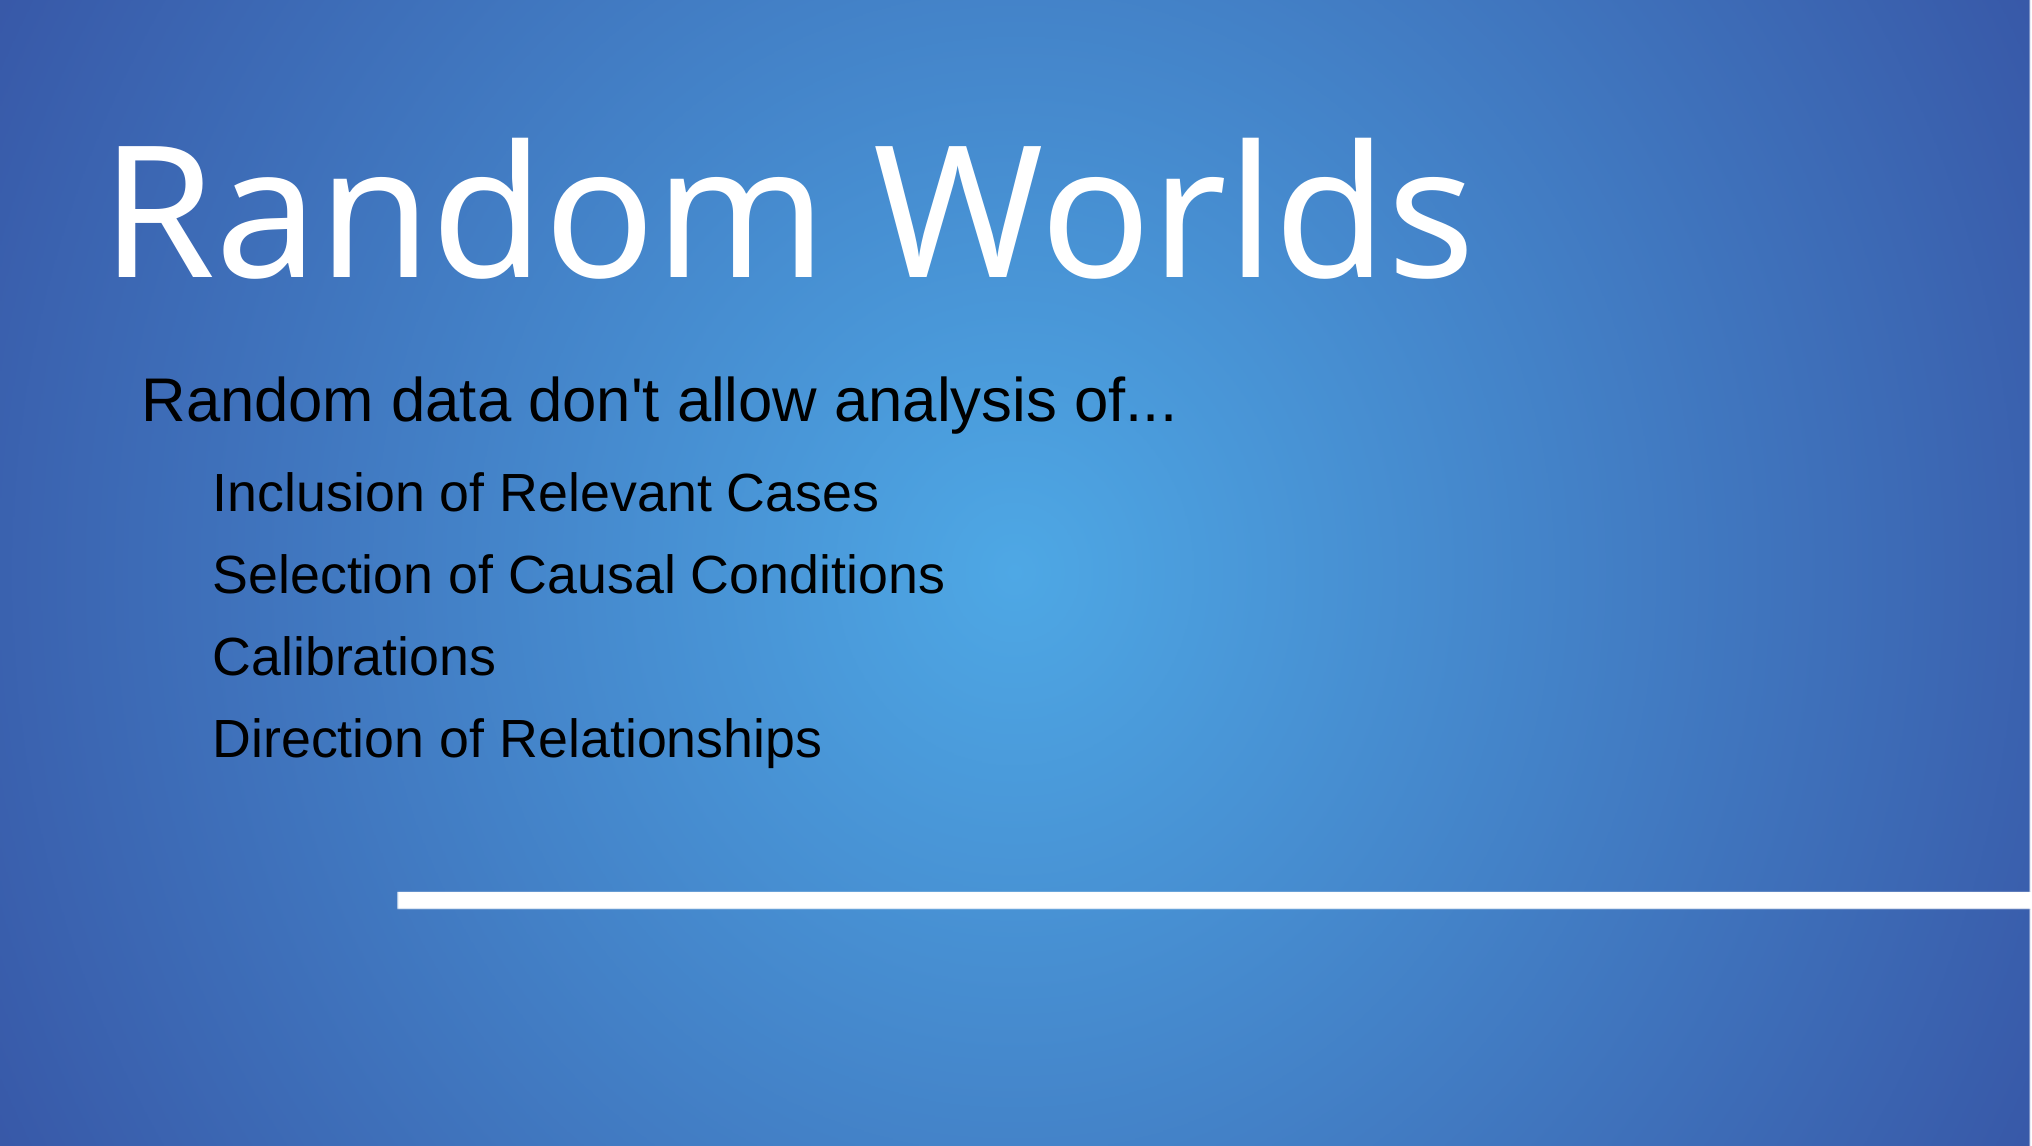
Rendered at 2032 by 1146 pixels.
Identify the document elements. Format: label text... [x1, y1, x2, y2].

title Random Worlds [101, 45, 1930, 236]
list Random data don't allow analysis of... Inclusion of Relevant Cases Selection of Causal Conditions Calibrations Direction of Relationships [70, 236, 2032, 945]
picture [0, 0, 2032, 1146]
